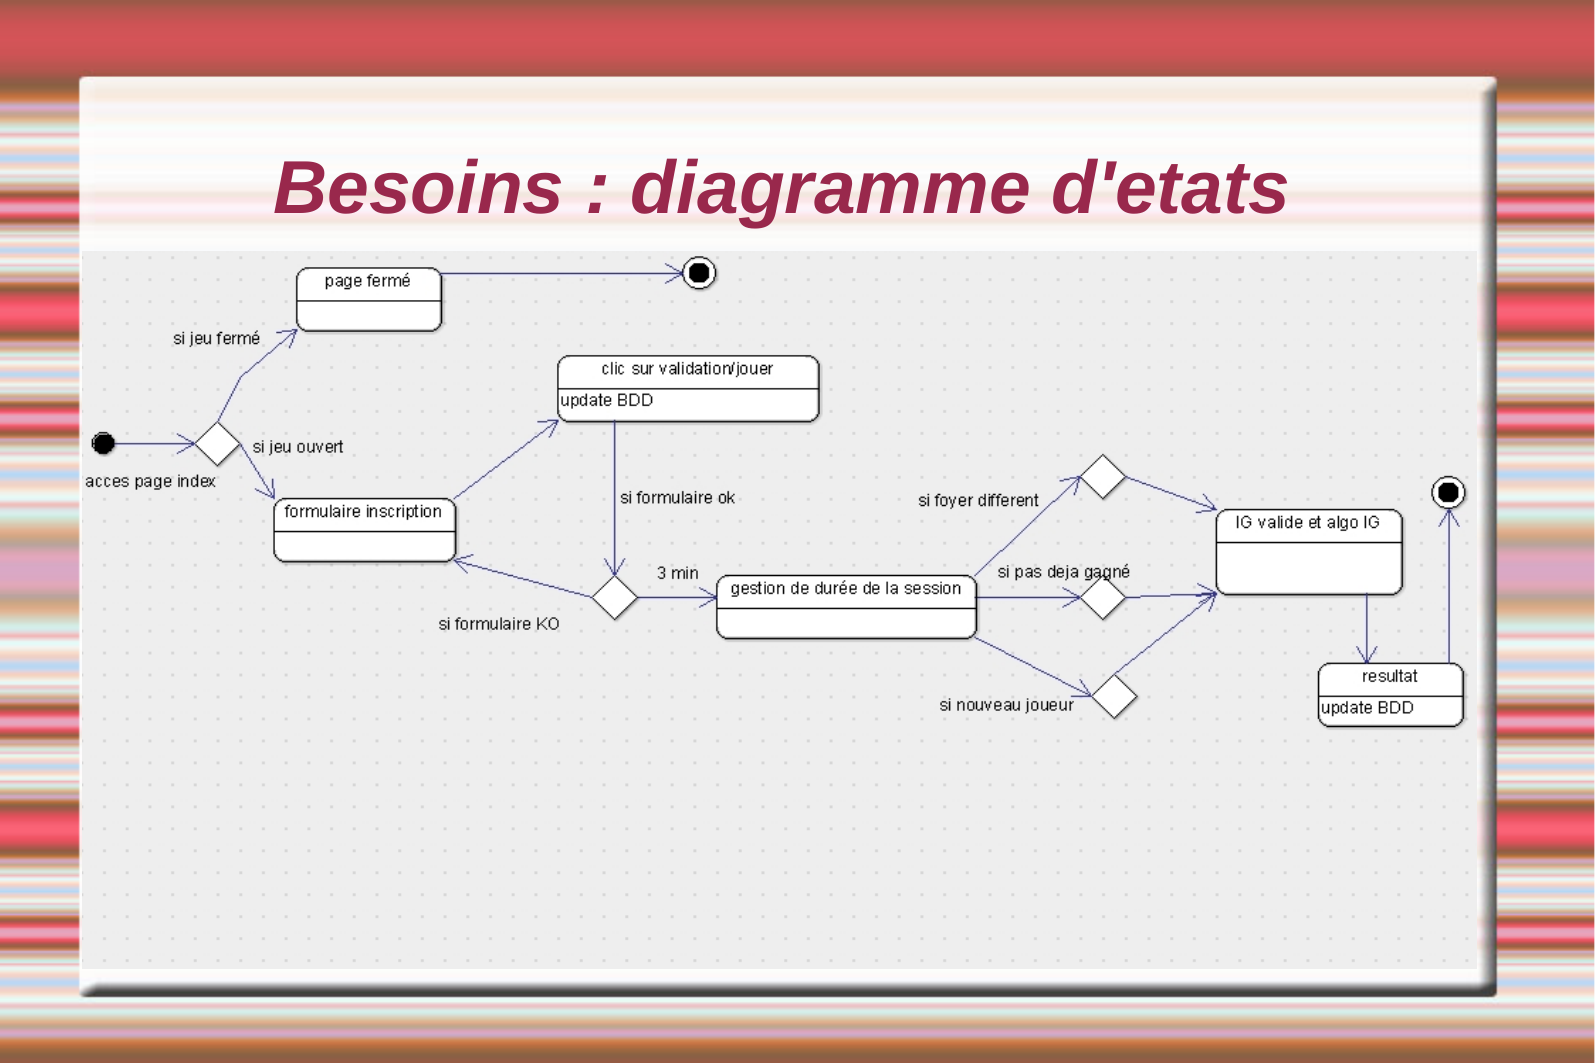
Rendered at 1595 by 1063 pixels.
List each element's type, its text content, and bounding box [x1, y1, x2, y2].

title Besoins : diagramme d'etats [85, 98, 1479, 276]
picture [0, 0, 1595, 1063]
